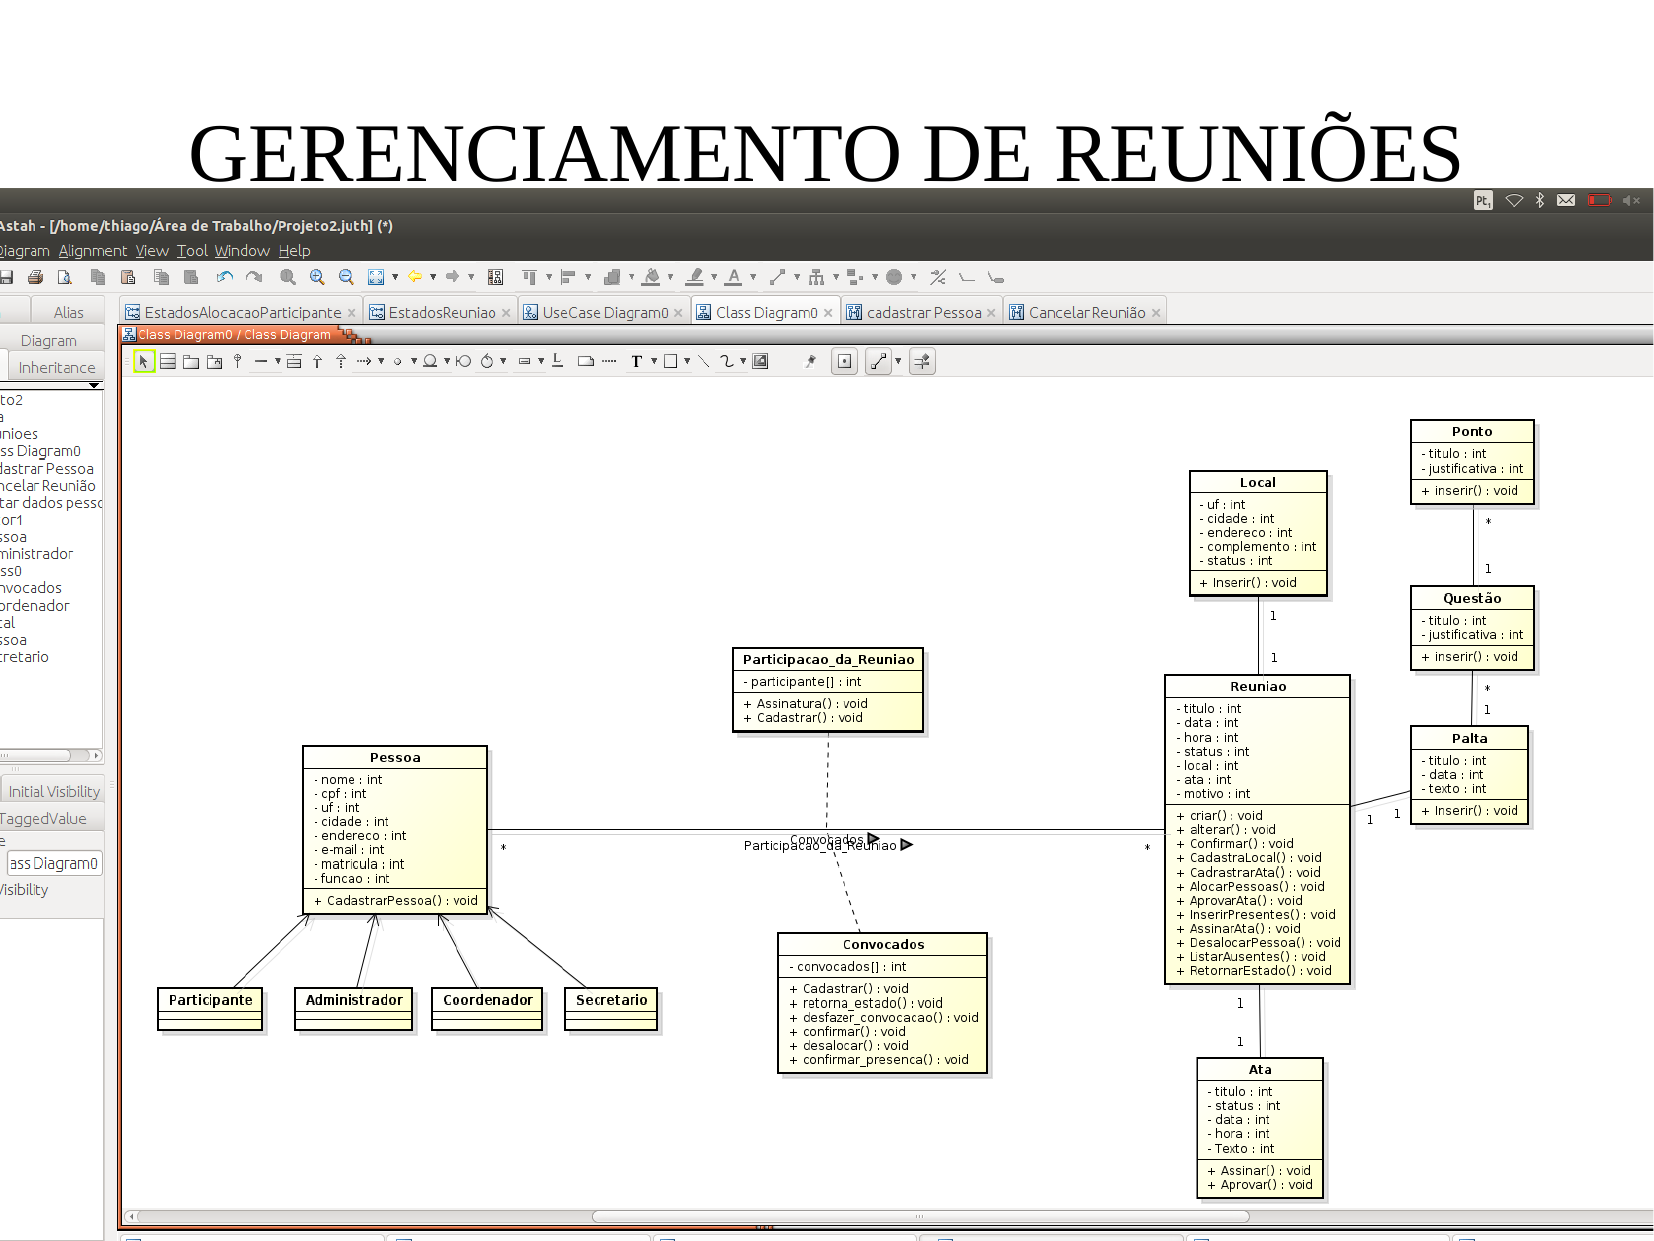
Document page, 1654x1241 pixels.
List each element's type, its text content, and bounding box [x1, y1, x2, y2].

title GERENCIAMENTO DE REUNIÕES [82, 49, 1571, 188]
picture [0, 188, 1654, 1241]
